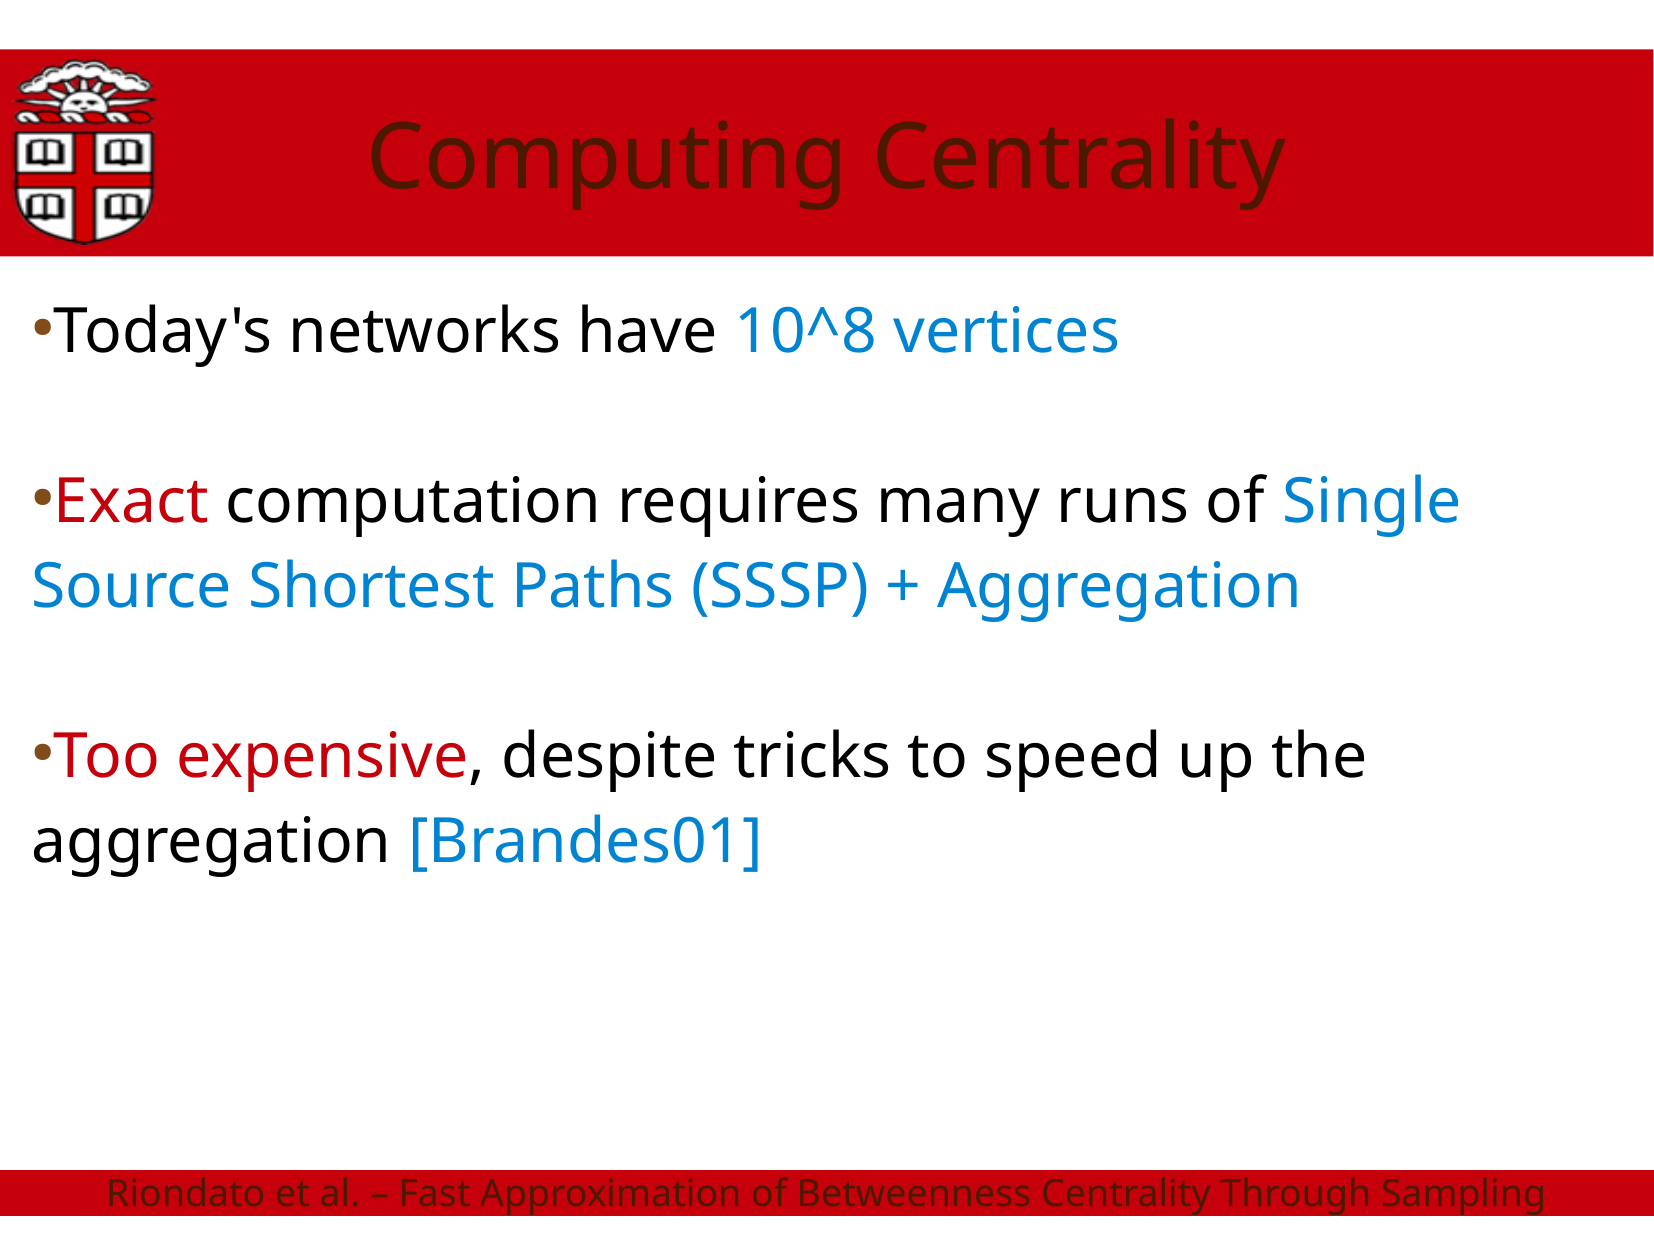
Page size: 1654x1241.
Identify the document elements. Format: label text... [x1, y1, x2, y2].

text_box Riondato et al. – Fast Approximation of Betweenness Centrality Through Sampling [0, 1170, 1654, 1216]
title Computing Centrality [0, 49, 1654, 257]
picture [11, 59, 158, 245]
text_box Today's networks have 10^8 vertices Exact computation requires many runs of Single Source Shortest Paths (SSSP) + Aggregation Too expensive, despite tricks to speed up the aggregation [Brandes01] [16, 278, 1607, 1170]
